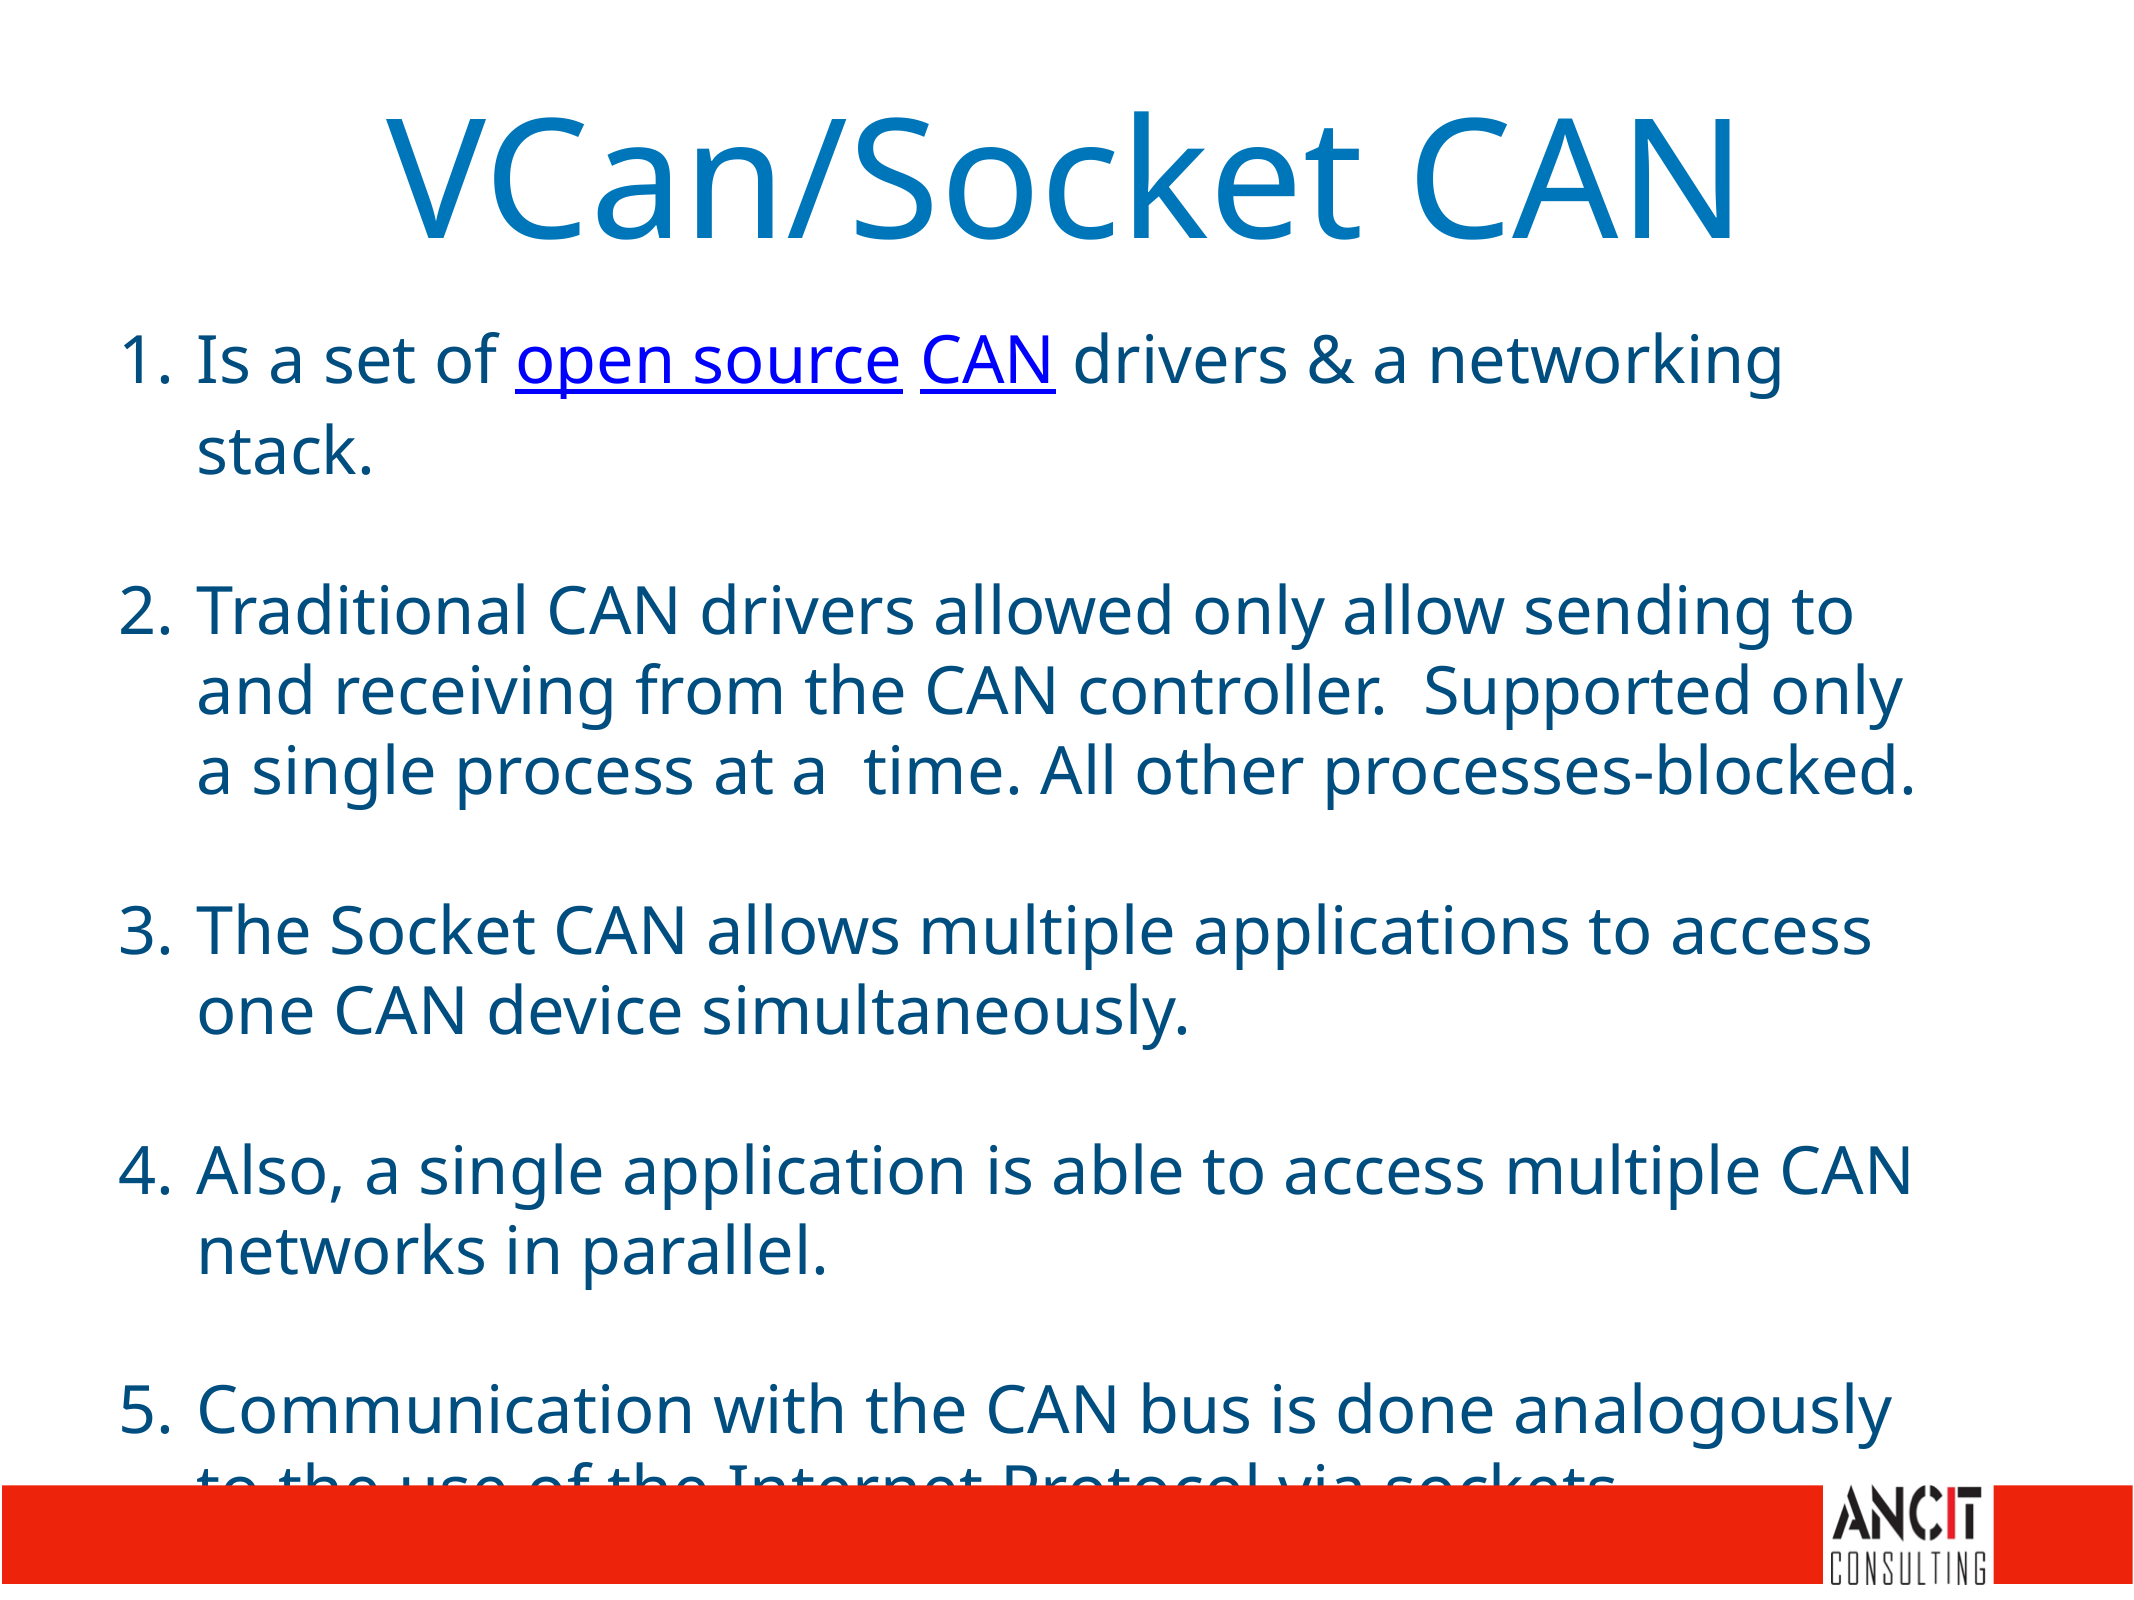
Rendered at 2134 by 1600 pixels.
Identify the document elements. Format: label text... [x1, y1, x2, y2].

text_box Is a set of open source CAN drivers & a networking stack. Traditional CAN drivers allowed only allow sending to and receiving from the CAN controller. Supported only a single process at a time. All other processes-blocked. The Socket CAN allows multiple applications to access one CAN device simultaneously. Also, a single application is able to access multiple CAN networks in parallel. Communication with the CAN bus is done analogously to the use of the Internet Protocol via sockets. [110, 308, 1957, 1536]
text_box [1993, 1485, 2133, 1584]
text_box [2, 1485, 1823, 1584]
picture [1831, 1484, 1986, 1585]
title VCan/Socket CAN [156, 0, 1978, 349]
